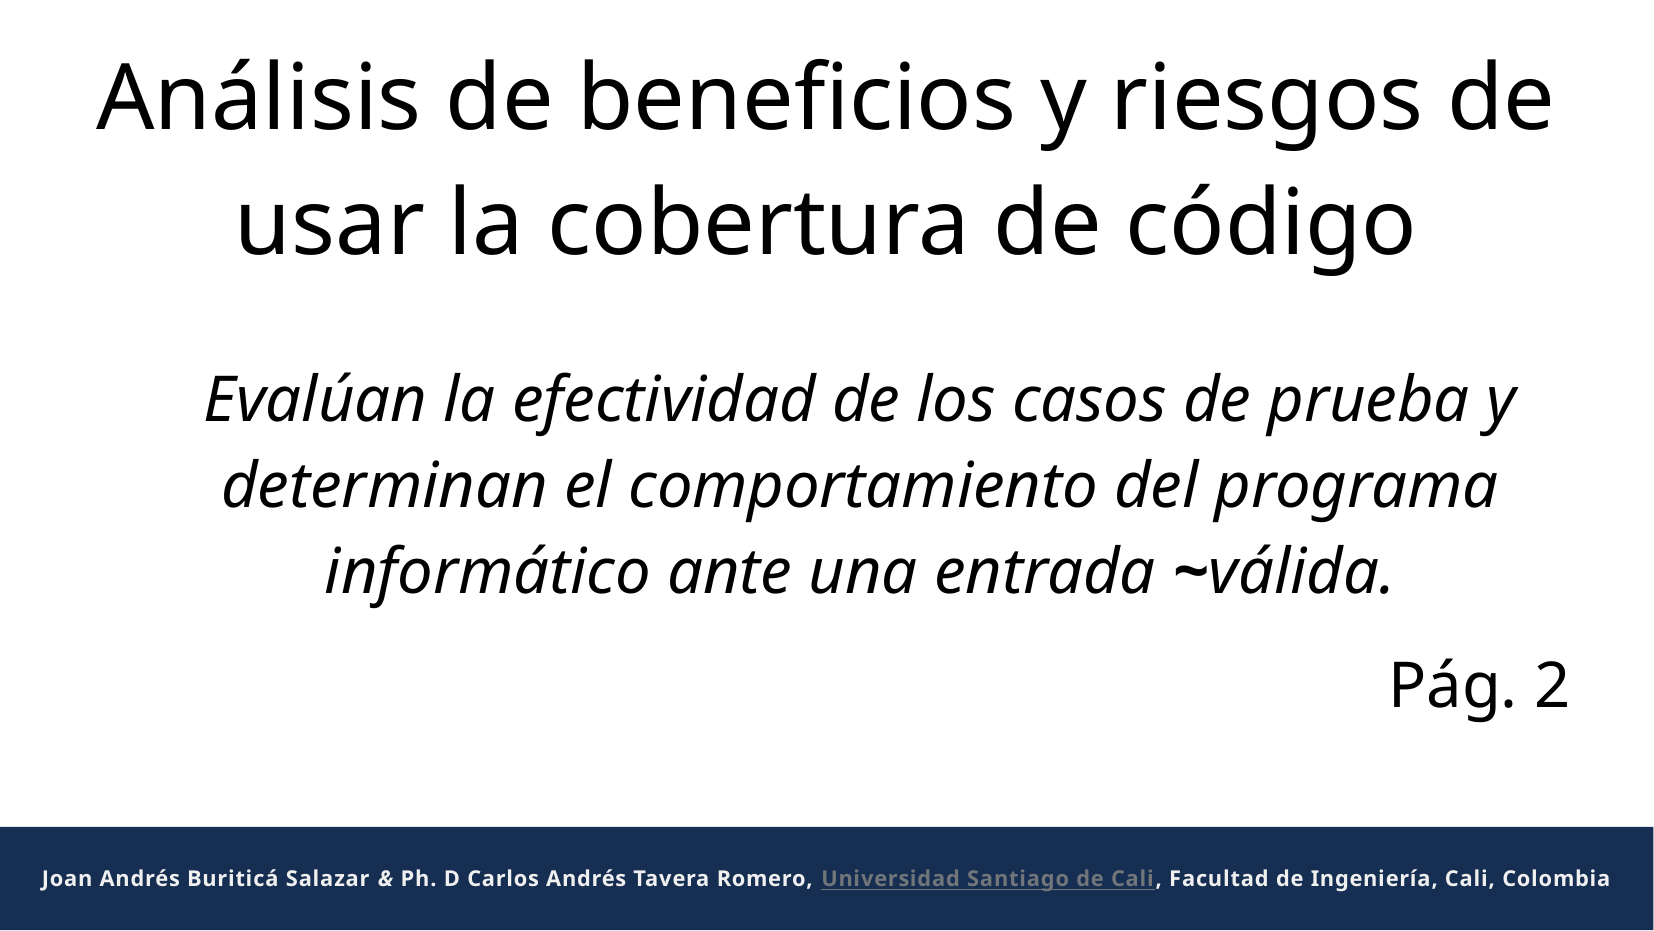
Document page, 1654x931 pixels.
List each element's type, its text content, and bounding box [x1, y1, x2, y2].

list Evalúan la efectividad de los casos de prueba y determinan el comportamiento del programa informático ante una entrada ~válida. Pág. 2 [82, 354, 1571, 727]
title Análisis de beneficios y riesgos de usar la cobertura de código [82, 18, 1571, 294]
